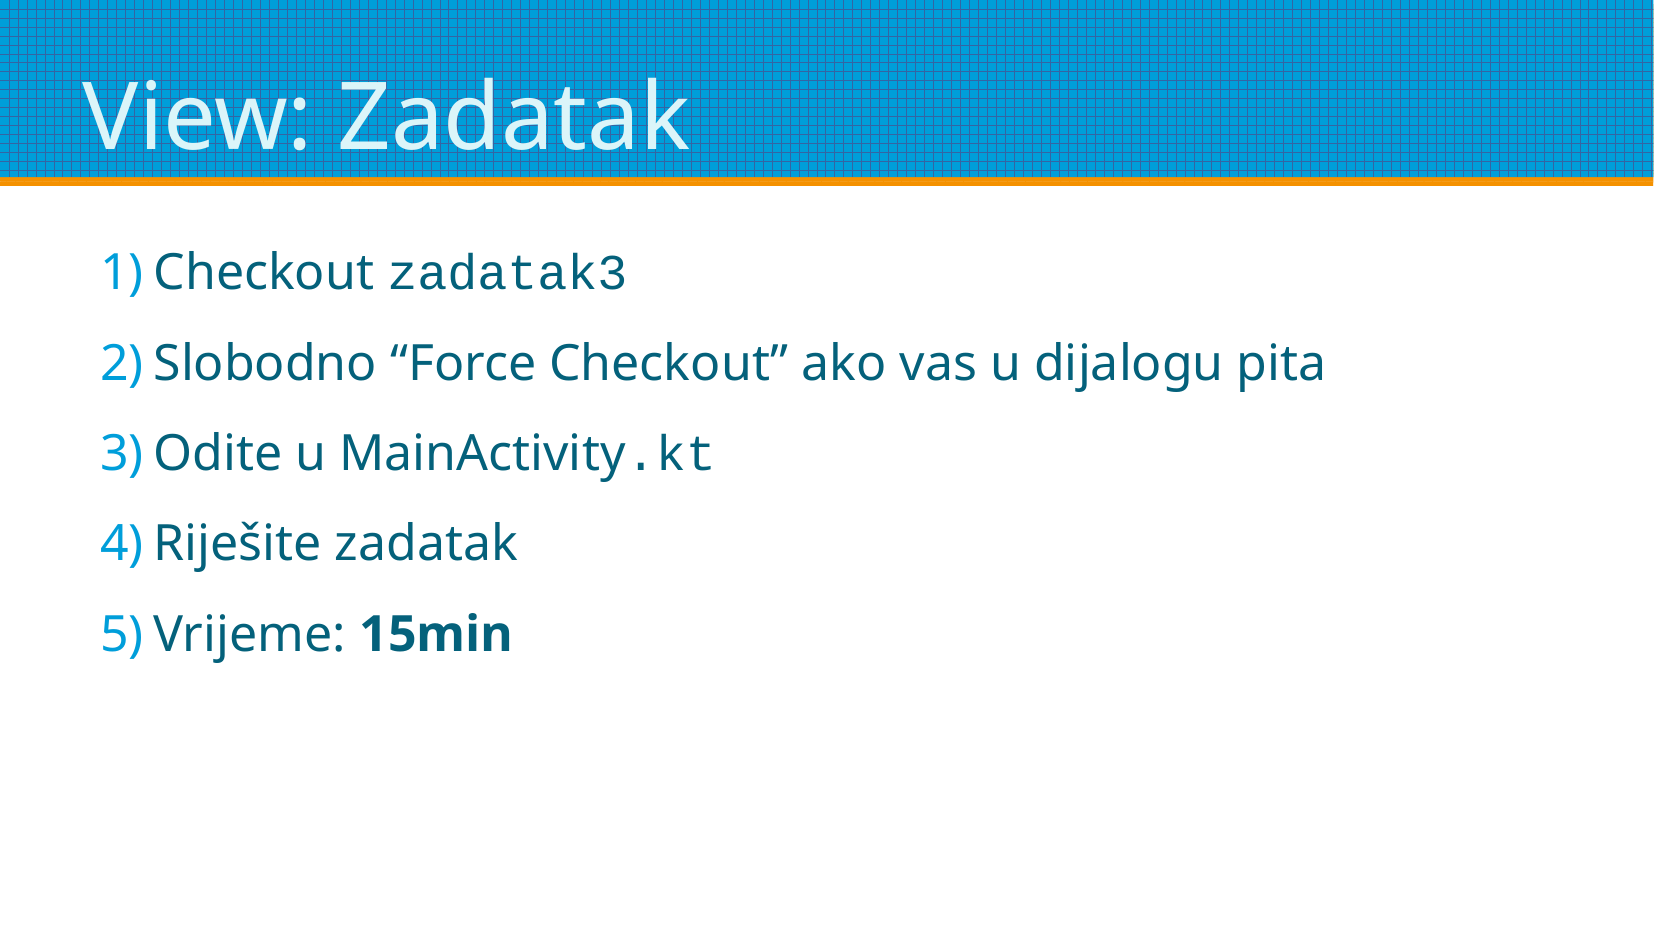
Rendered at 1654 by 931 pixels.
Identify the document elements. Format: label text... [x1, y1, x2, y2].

list Checkout zadatak3 Slobodno “Force Checkout” ako vas u dijalogu pita Odite u MainActivity.kt Riješite zadatak Vrijeme: 15min [82, 236, 1571, 813]
title View: Zadatak [82, 14, 1571, 178]
